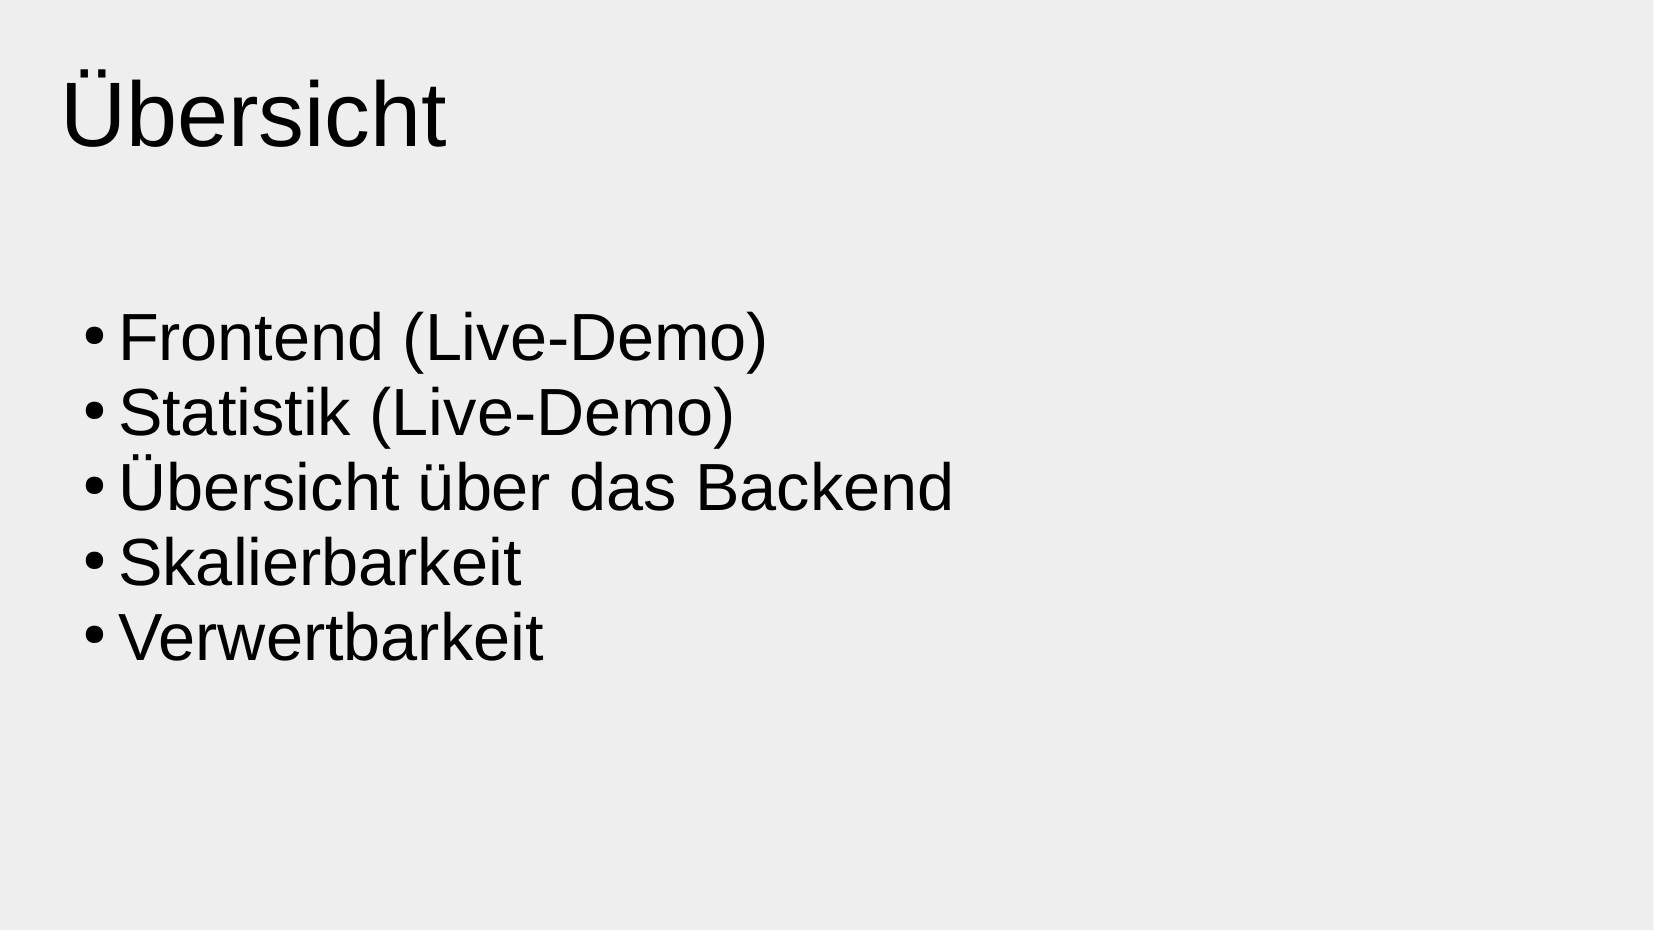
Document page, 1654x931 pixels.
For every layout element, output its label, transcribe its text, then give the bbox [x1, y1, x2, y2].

title Übersicht [60, 37, 1591, 193]
subtitle Frontend (Live-Demo) Statistik (Live-Demo) Übersicht über das Backend Skalierbarkeit Verwertbarkeit [82, 217, 1571, 758]
